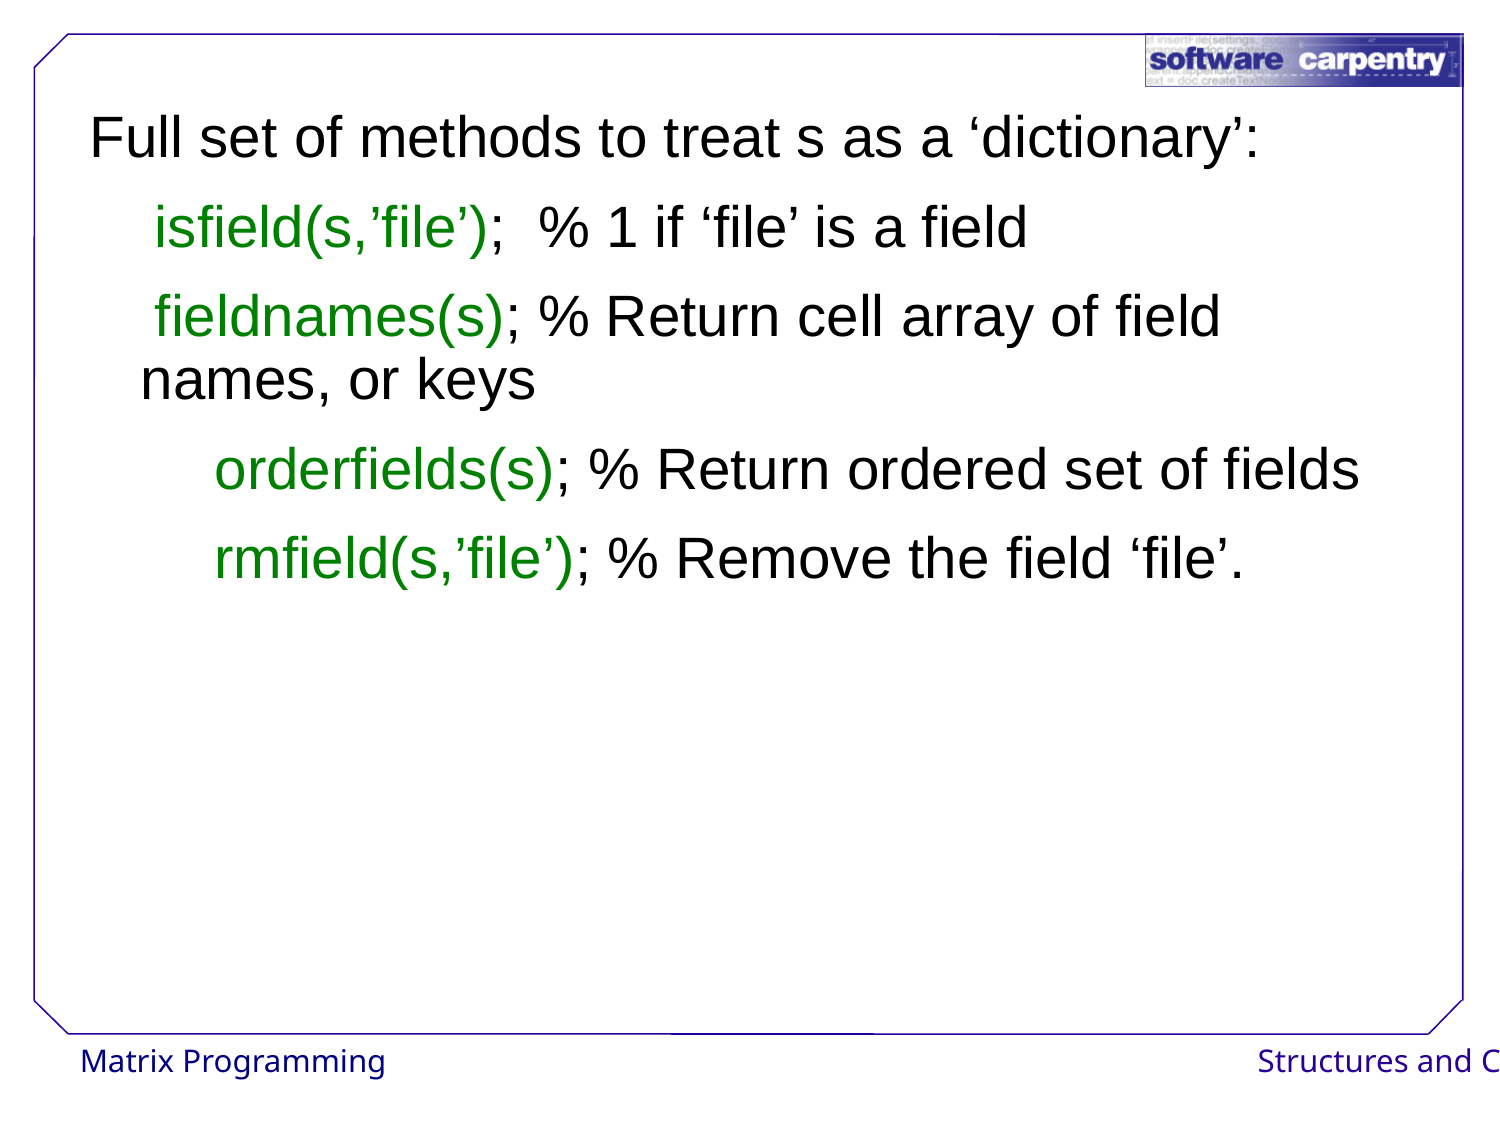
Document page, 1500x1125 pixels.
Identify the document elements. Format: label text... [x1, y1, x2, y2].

picture [1145, 33, 1464, 87]
list Full set of methods to treat s as a ‘dictionary’: isfield(s,’file’); % 1 if ‘file’ is a field fieldnames(s); % Return cell array of field names, or keys orderfields(s); % Return ordered set of fields rmfield(s,’file’); % Remove the field ‘file’. [75, 99, 1425, 1013]
